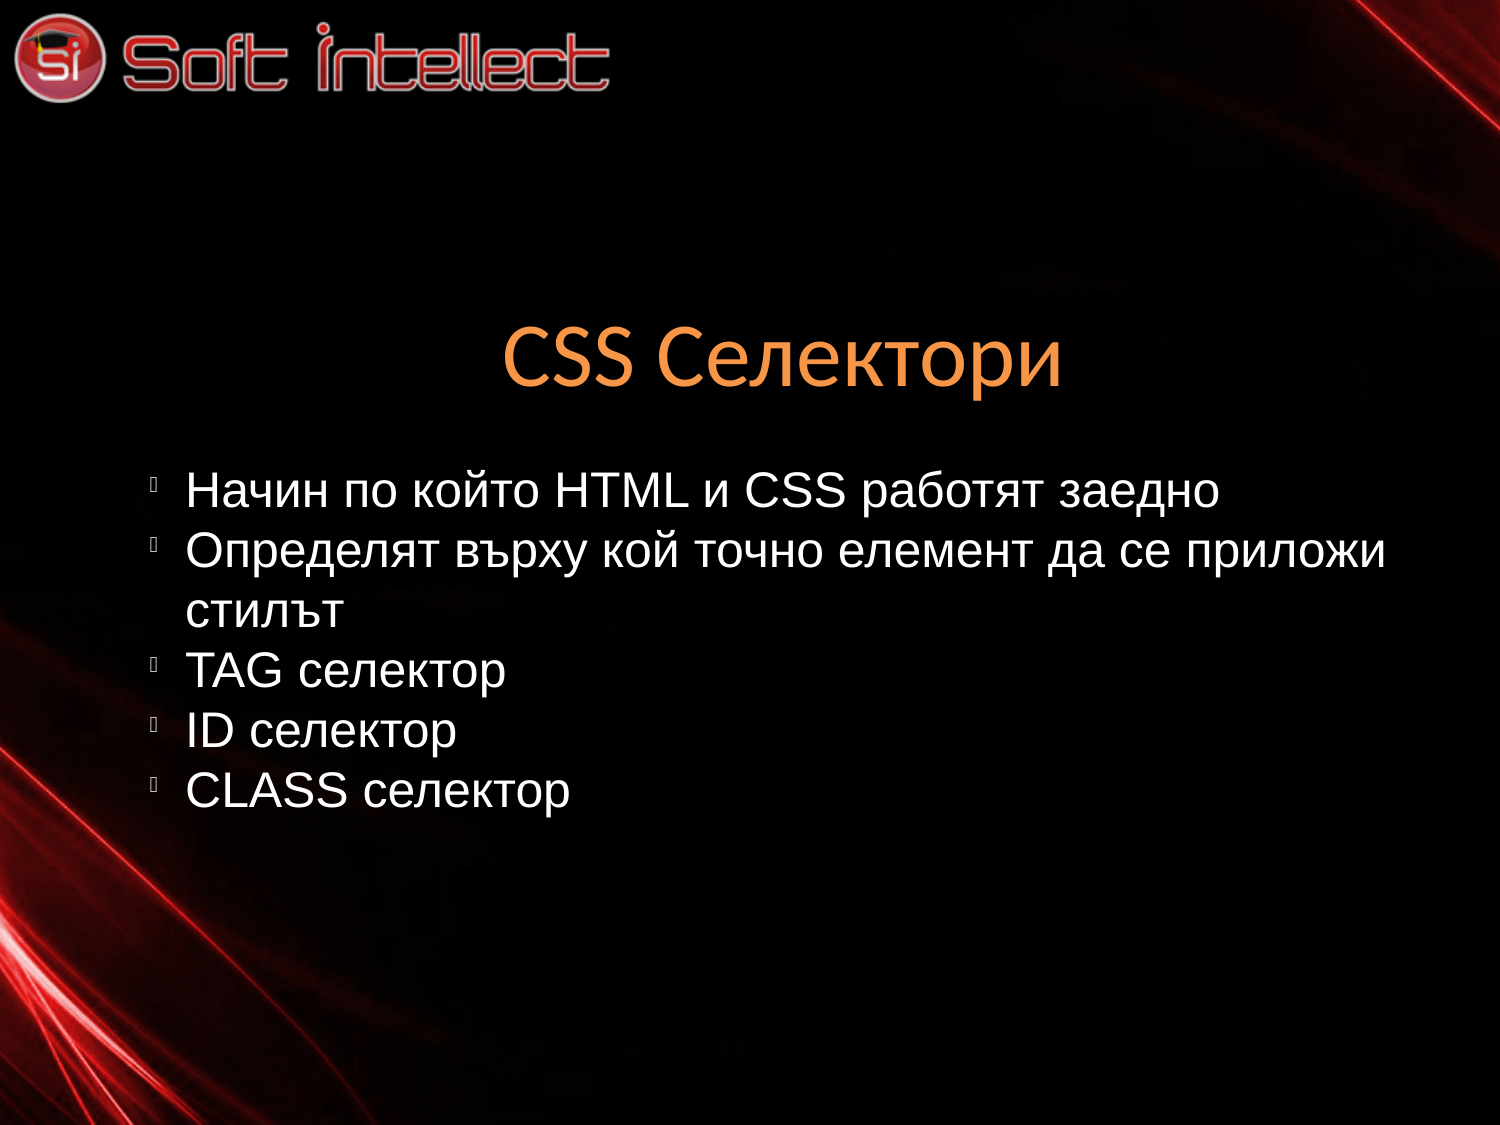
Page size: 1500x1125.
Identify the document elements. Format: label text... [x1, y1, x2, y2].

text_box CSS Селектори [147, 229, 1422, 450]
picture [0, 0, 1500, 1125]
text_box Начин по който HTML и CSS работят заедно Определят върху кой точно елемент да се приложи стилът TAG селектор ID селектор CLASS селектор [135, 450, 1456, 762]
